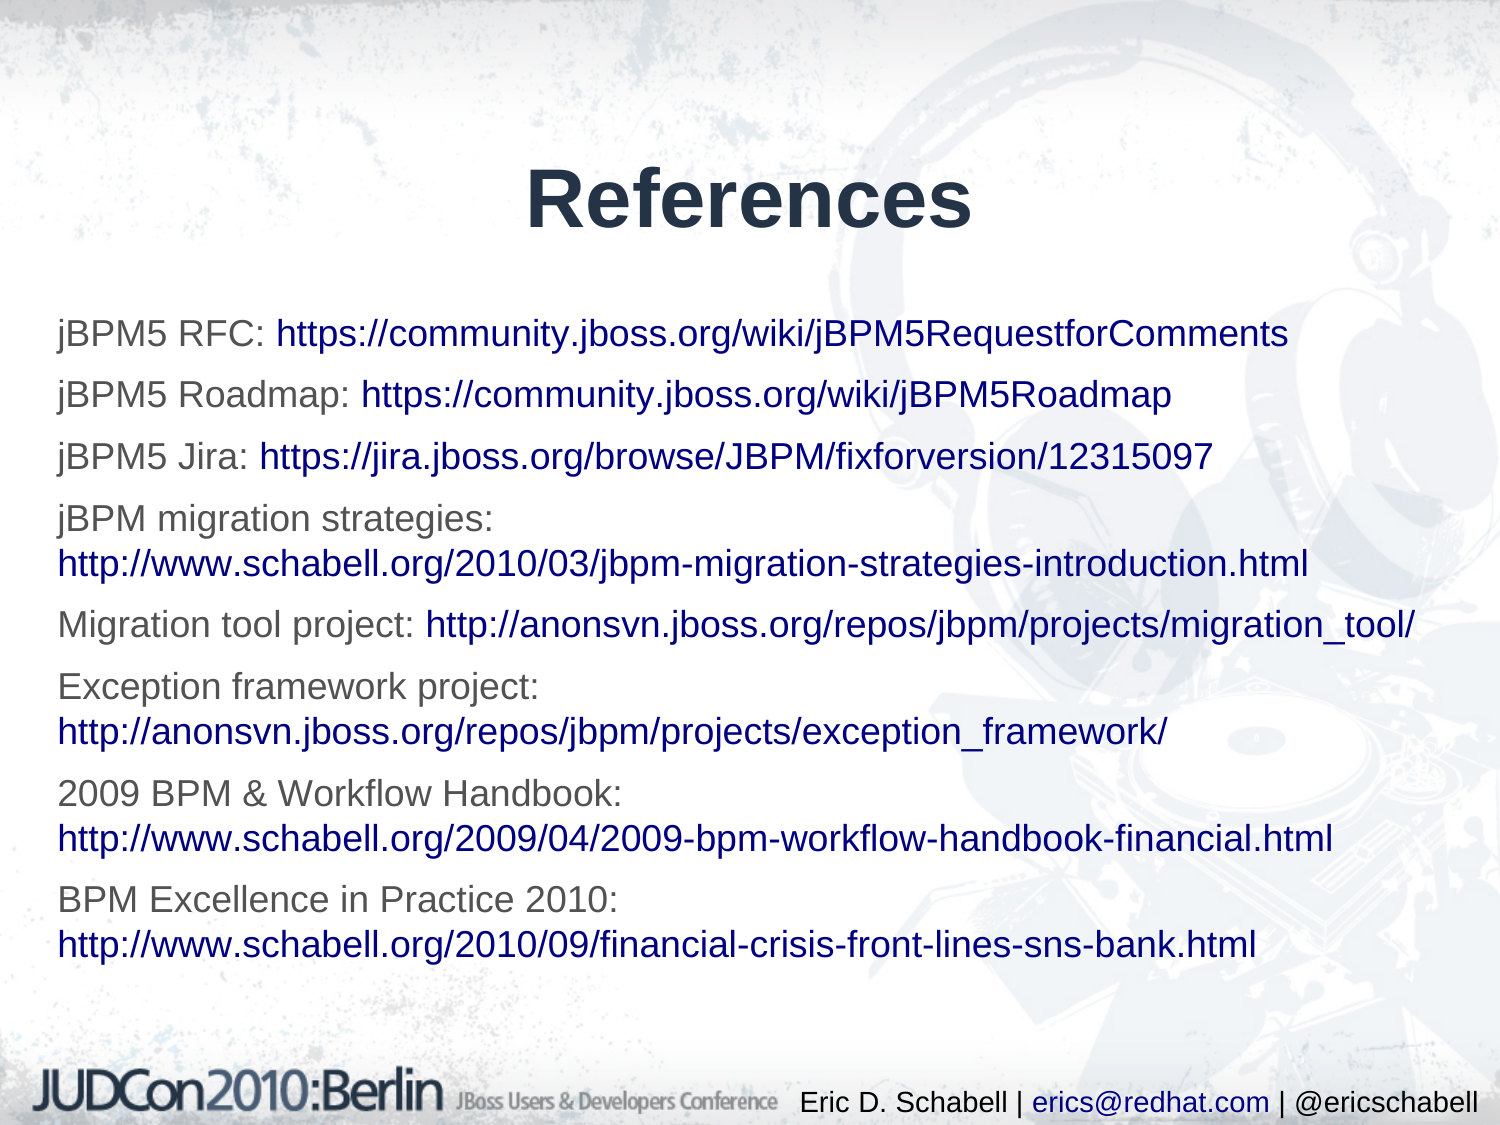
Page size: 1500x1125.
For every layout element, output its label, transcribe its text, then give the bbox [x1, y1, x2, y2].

subtitle jBPM5 RFC: https://community.jboss.org/wiki/jBPM5RequestforComments jBPM5 Roadmap: https://community.jboss.org/wiki/jBPM5Roadmap jBPM5 Jira: https://jira.jboss.org/browse/JBPM/fixforversion/12315097 jBPM migration strategies: http://www.schabell.org/2010/03/jbpm-migration-strategies-introduction.html Migration tool project: http://anonsvn.jboss.org/repos/jbpm/projects/migration_tool/ Exception framework project: http://anonsvn.jboss.org/repos/jbpm/projects/exception_framework/ 2009 BPM & Workflow Handbook: http://www.schabell.org/2009/04/2009-bpm-workflow-handbook-financial.html BPM Excellence in Practice 2010: http://www.schabell.org/2010/09/financial-crisis-front-lines-sns-bank.html [57, 337, 1426, 998]
title References [112, 68, 1388, 320]
picture [0, 0, 1500, 1125]
